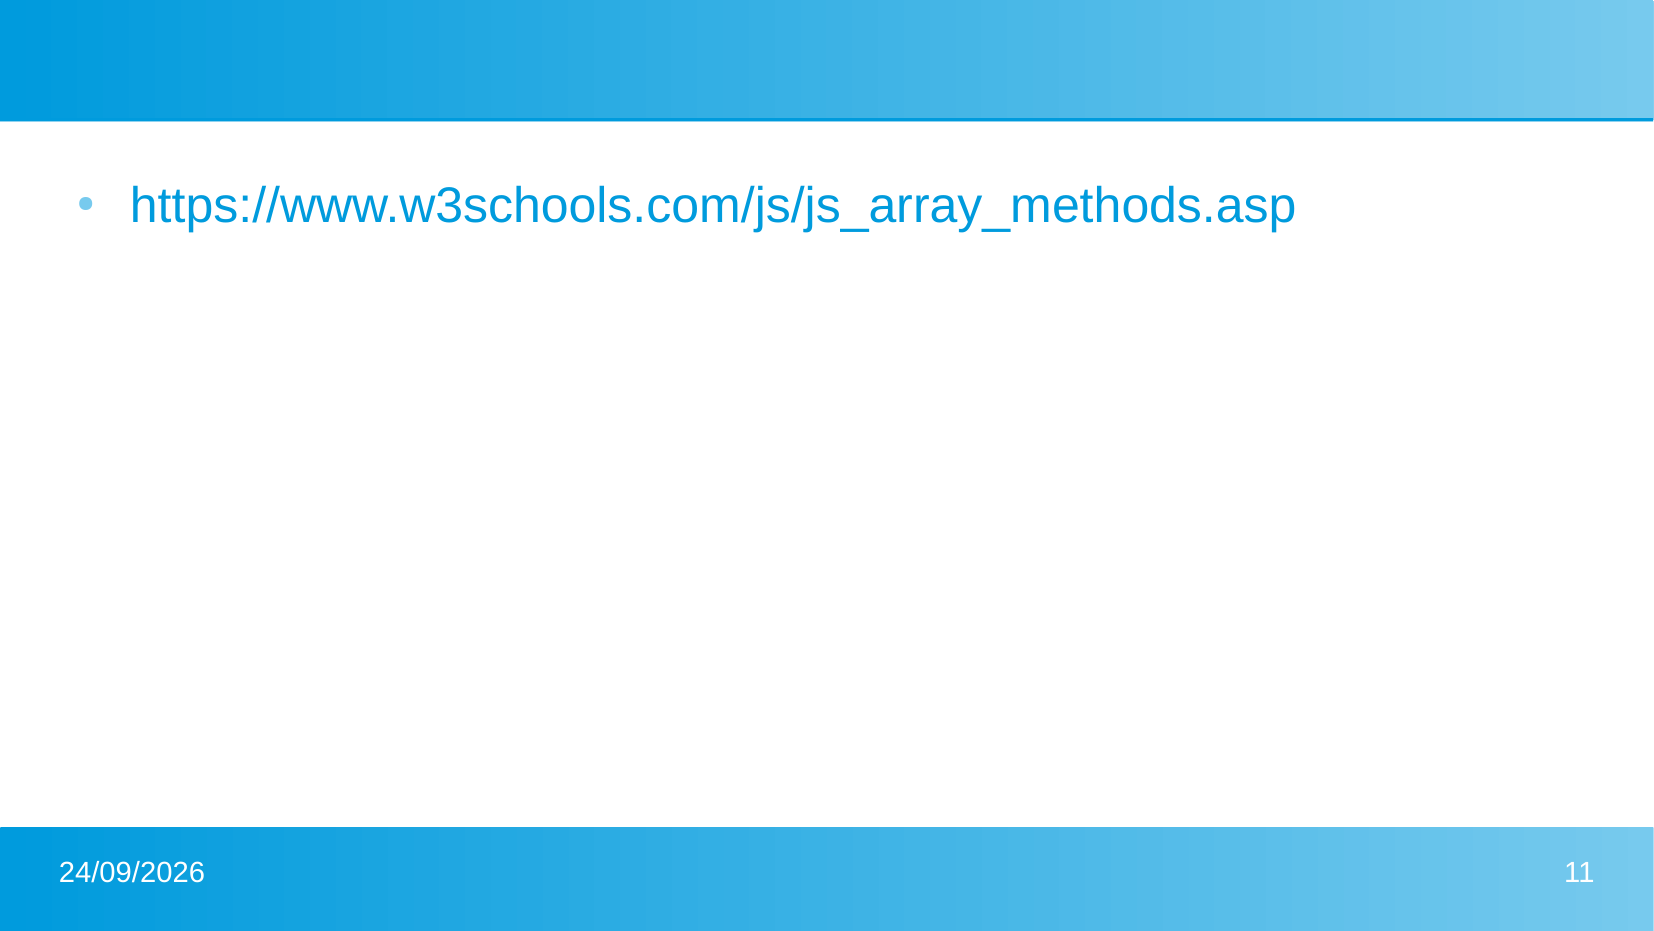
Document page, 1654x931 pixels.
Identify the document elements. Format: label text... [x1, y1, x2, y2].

list https://www.w3schools.com/js/js_array_methods.asp [59, 177, 1595, 768]
